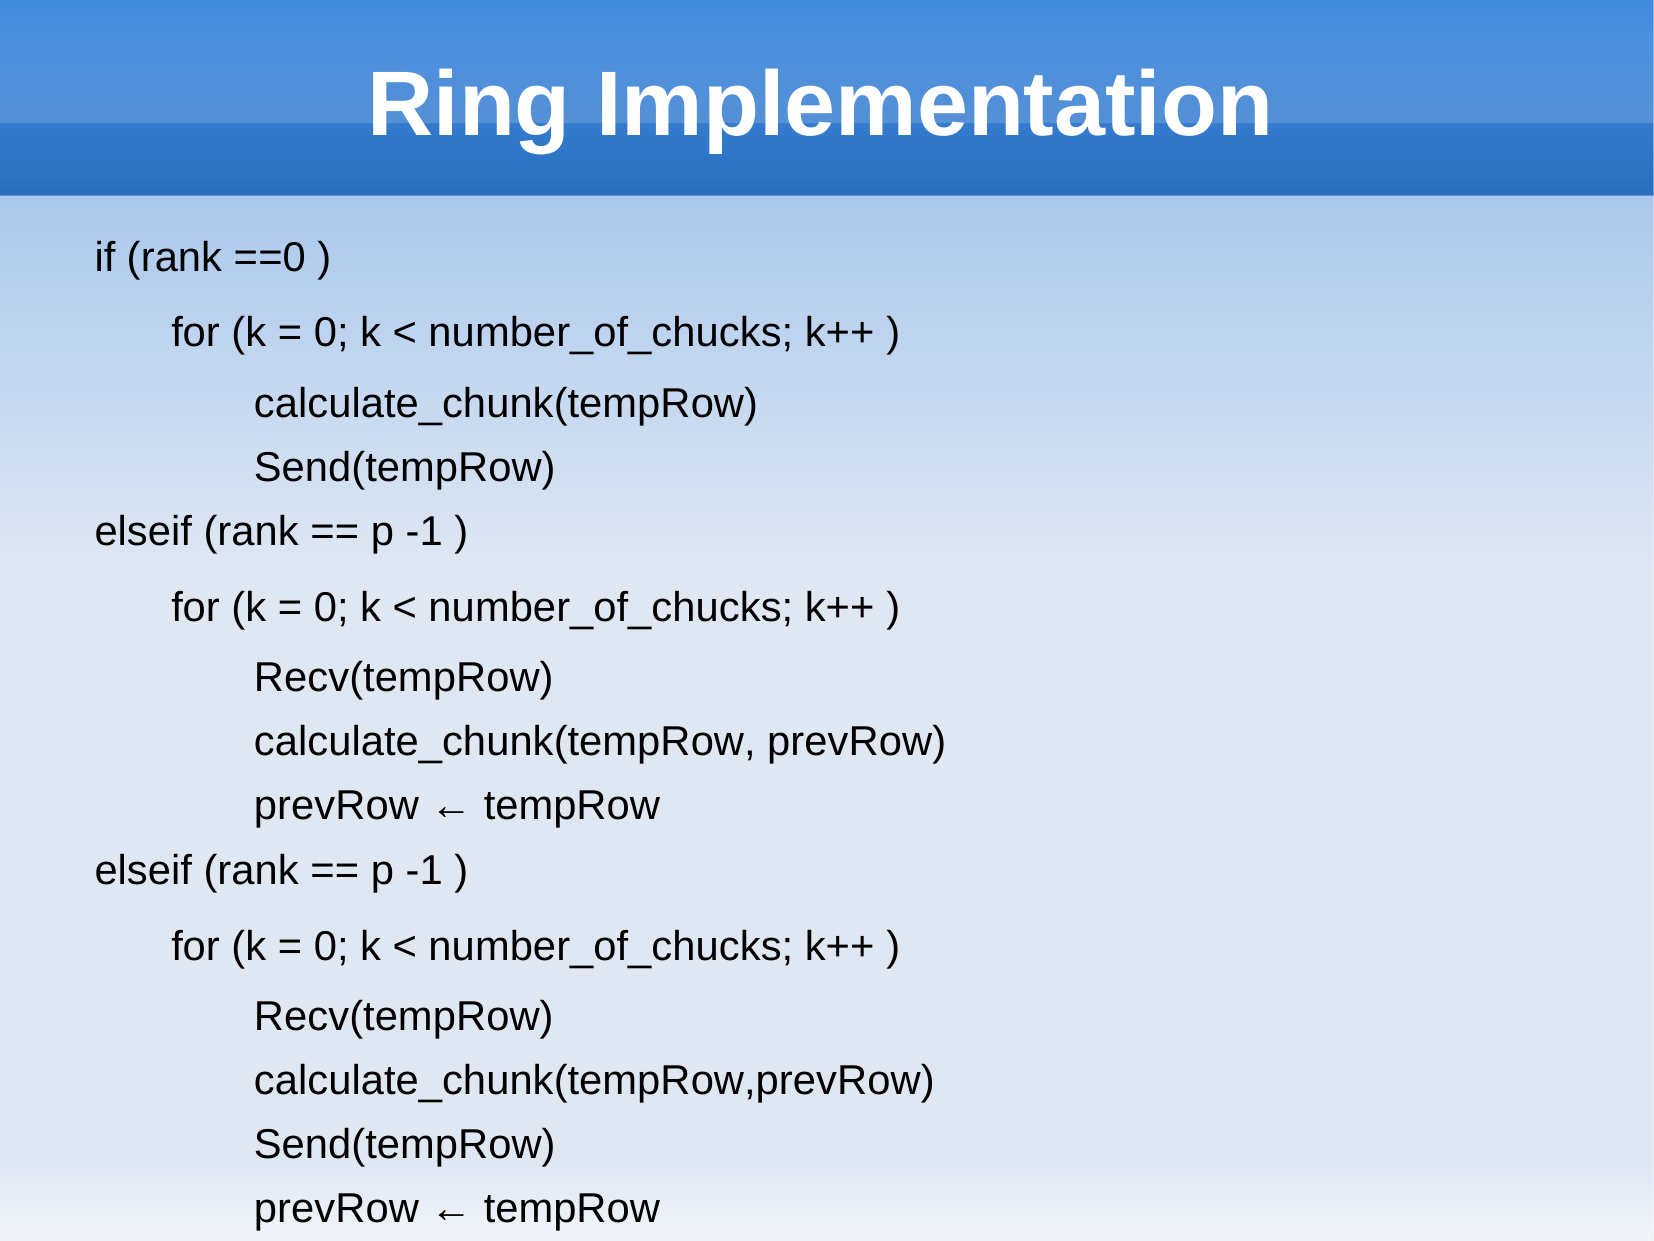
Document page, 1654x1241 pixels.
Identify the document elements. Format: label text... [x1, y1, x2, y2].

list if (rank ==0 ) for (k = 0; k < number_of_chucks; k++ ) calculate_chunk(tempRow) Send(tempRow) elseif (rank == p -1 ) for (k = 0; k < number_of_chucks; k++ ) Recv(tempRow) calculate_chunk(tempRow, prevRow) prevRow ← tempRow elseif (rank == p -1 ) for (k = 0; k < number_of_chucks; k++ ) Recv(tempRow) calculate_chunk(tempRow,prevRow) Send(tempRow) prevRow ← tempRow [76, 233, 1565, 1241]
picture [0, 0, 1654, 1241]
title Ring Implementation [76, 7, 1565, 200]
